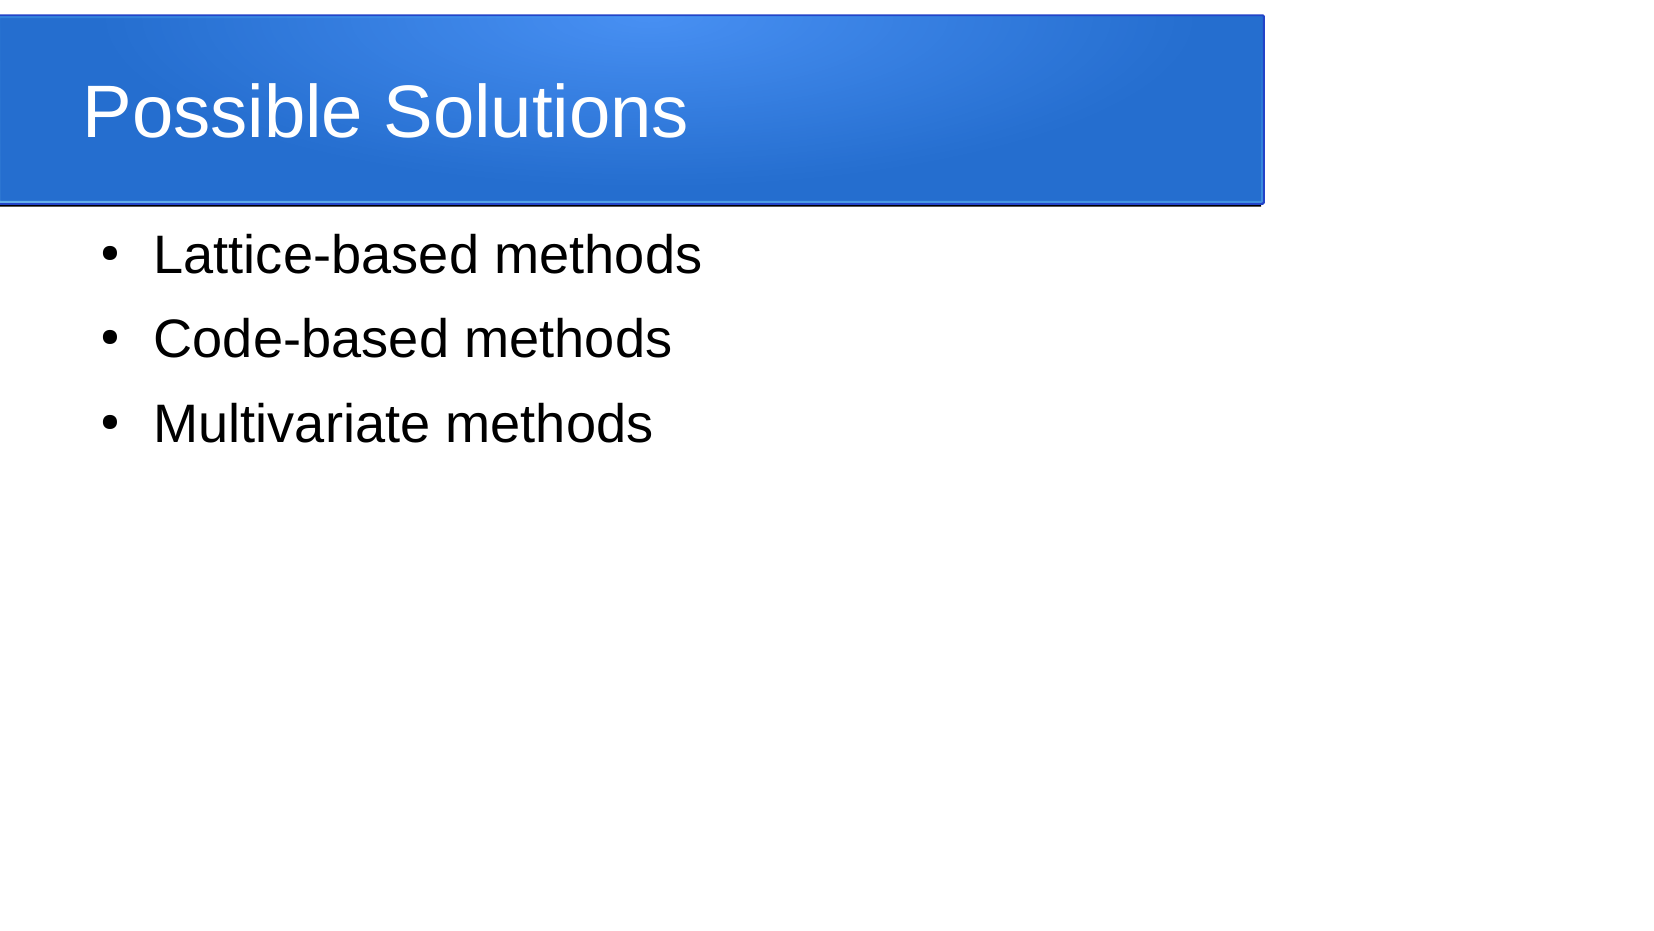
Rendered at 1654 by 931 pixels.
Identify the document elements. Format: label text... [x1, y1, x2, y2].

title Possible Solutions [82, 35, 1235, 189]
list Lattice-based methods Code-based methods Multivariate methods [82, 224, 1571, 764]
